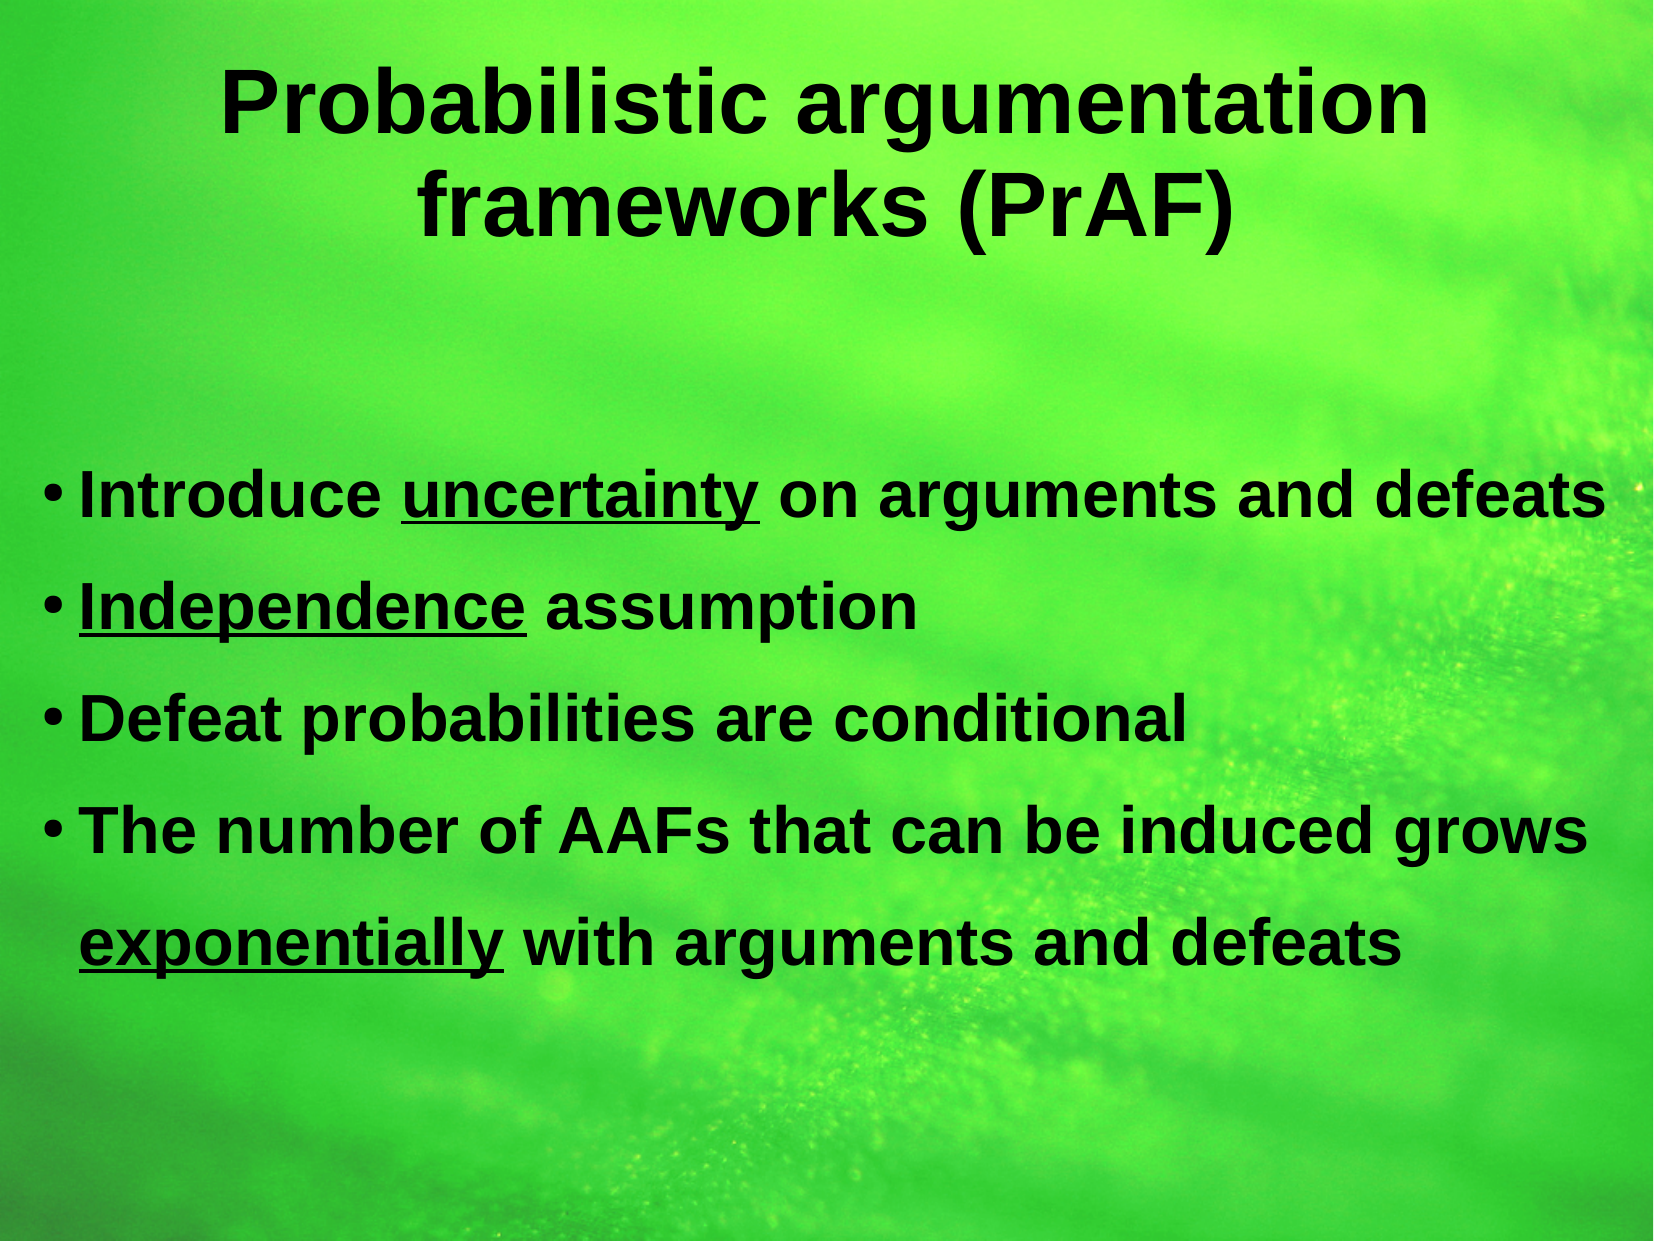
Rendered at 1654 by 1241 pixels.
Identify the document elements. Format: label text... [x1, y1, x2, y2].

subtitle Introduce uncertainty on arguments and defeats Independence assumption Defeat probabilities are conditional The number of AAFs that can be induced grows exponentially with arguments and defeats [41, 290, 1609, 1109]
title Probabilistic argumentation frameworks (PrAF) [82, 49, 1571, 257]
picture [0, 0, 1654, 1241]
